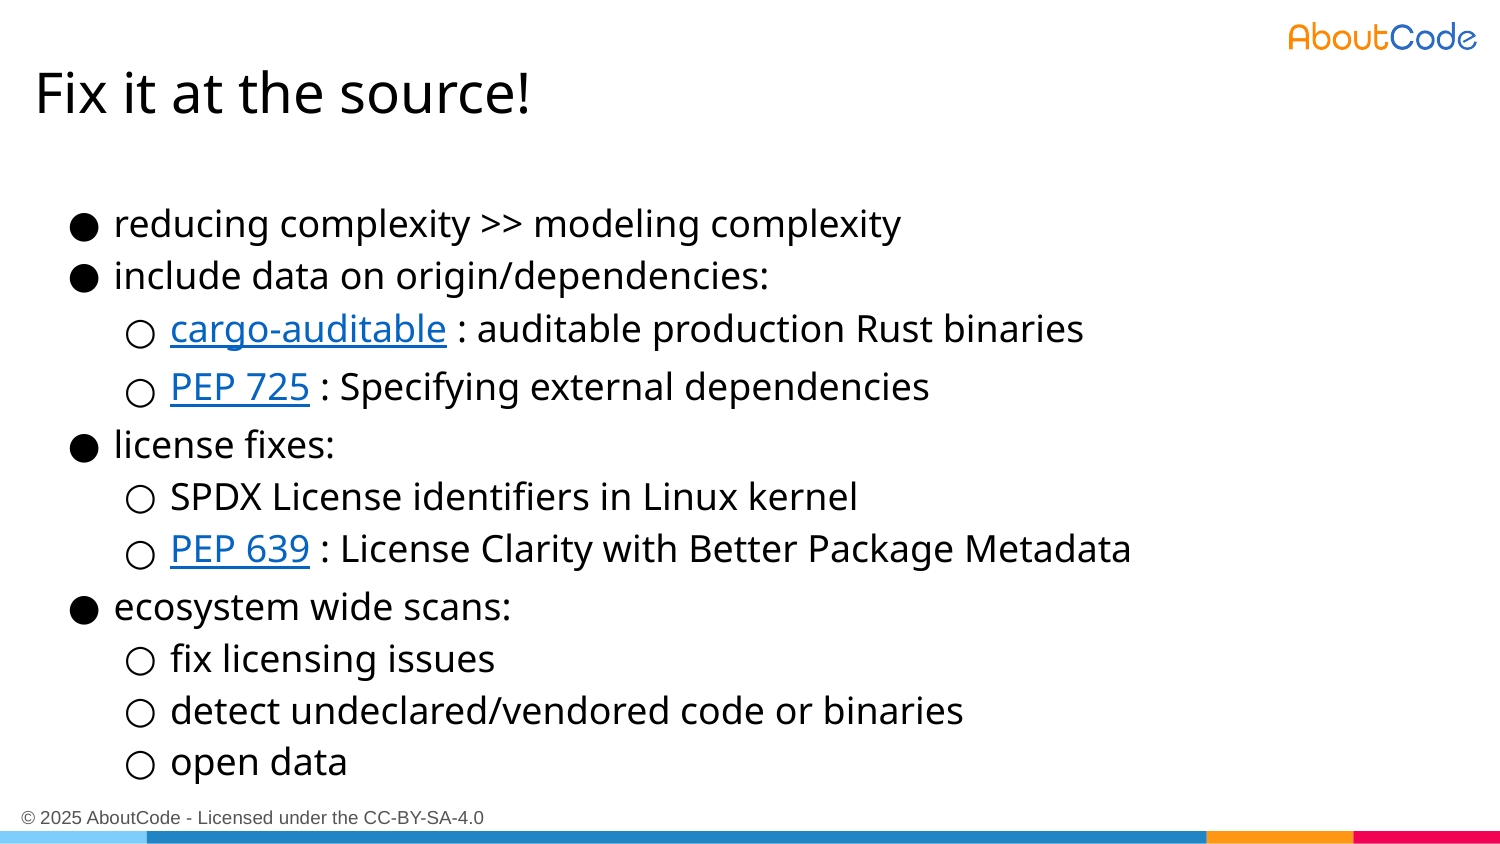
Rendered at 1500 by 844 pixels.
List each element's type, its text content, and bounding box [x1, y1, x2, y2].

picture [1289, 22, 1477, 50]
list reducing complexity >> modeling complexity include data on origin/dependencies: cargo-auditable : auditable production Rust binaries PEP 725 : Specifying external dependencies license fixes: SPDX License identifiers in Linux kernel PEP 639 : License Clarity with Better Package Metadata ecosystem wide scans: fix licensing issues detect undeclared/vendored code or binaries open data [46, 182, 1192, 740]
title Fix it at the source! [23, 51, 1355, 136]
